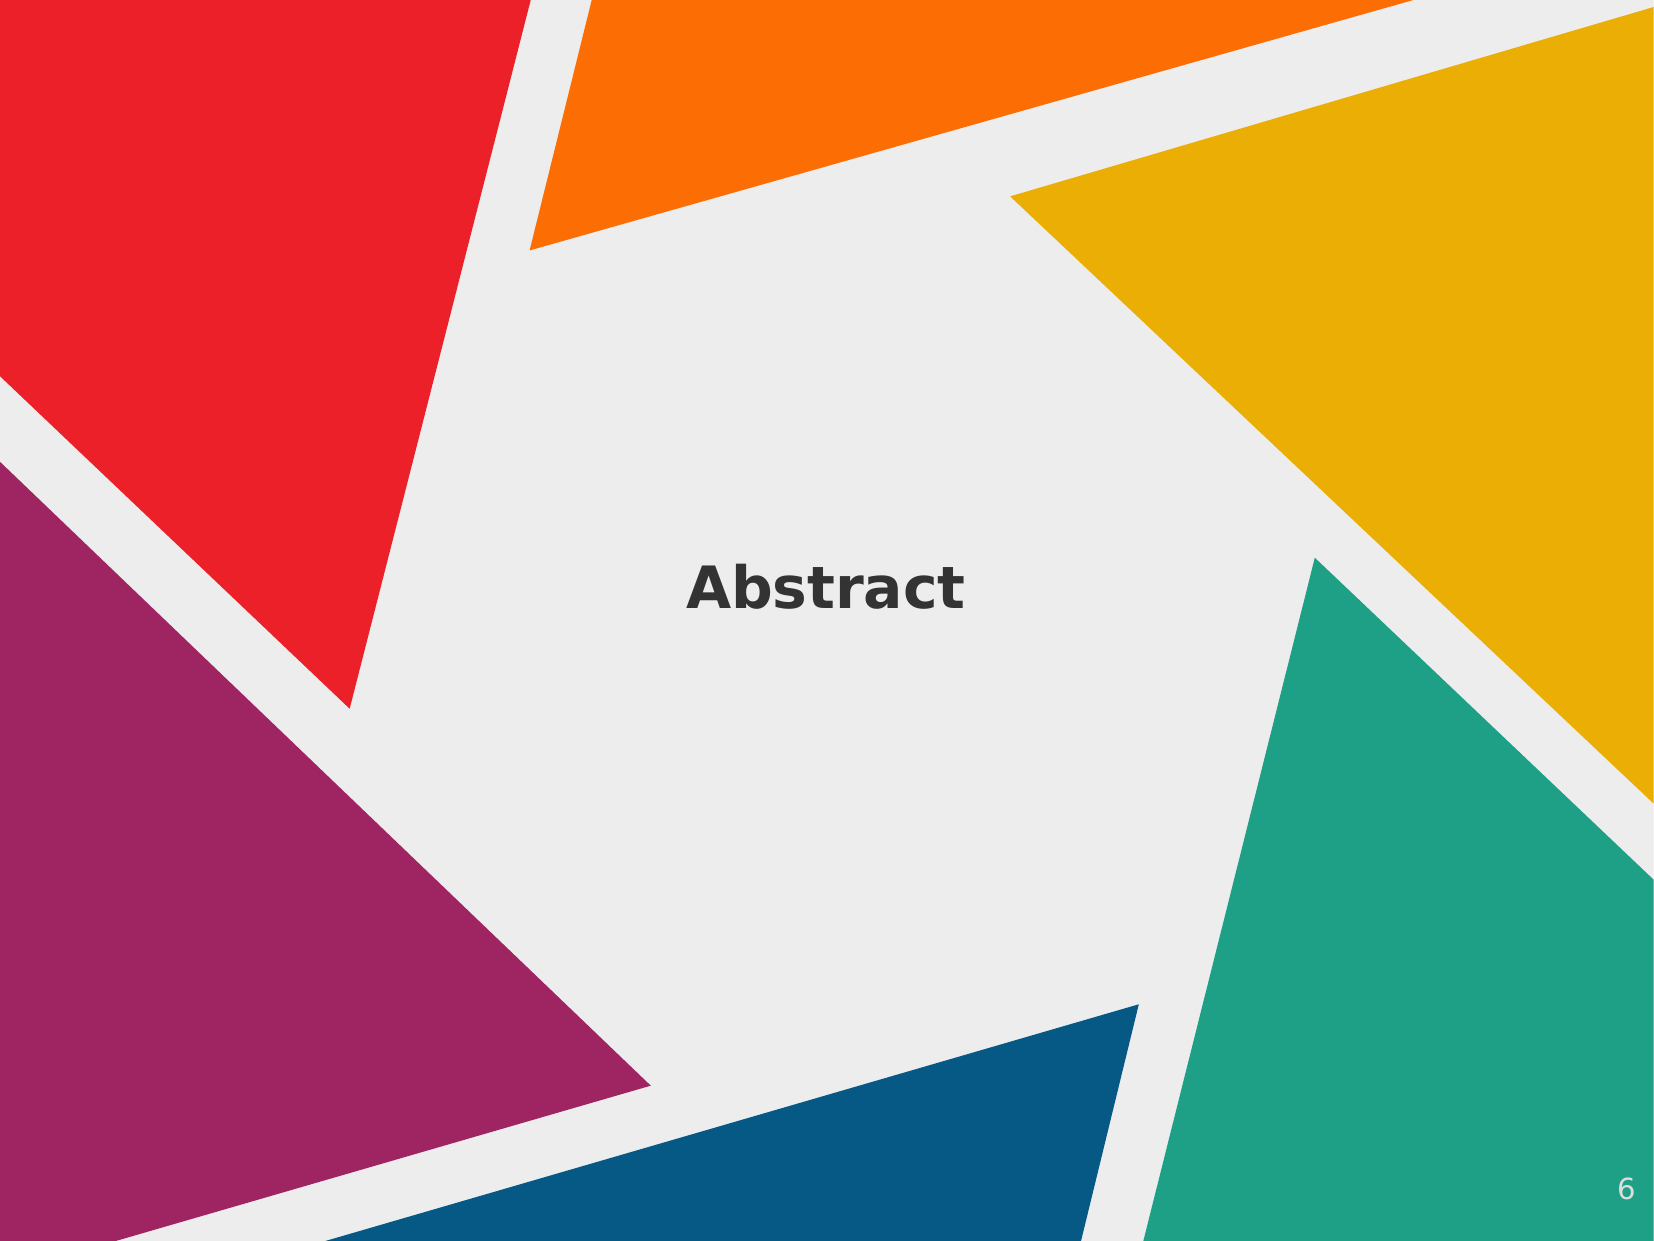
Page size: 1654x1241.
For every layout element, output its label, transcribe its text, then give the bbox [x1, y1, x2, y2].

title Abstract [467, 518, 1185, 726]
